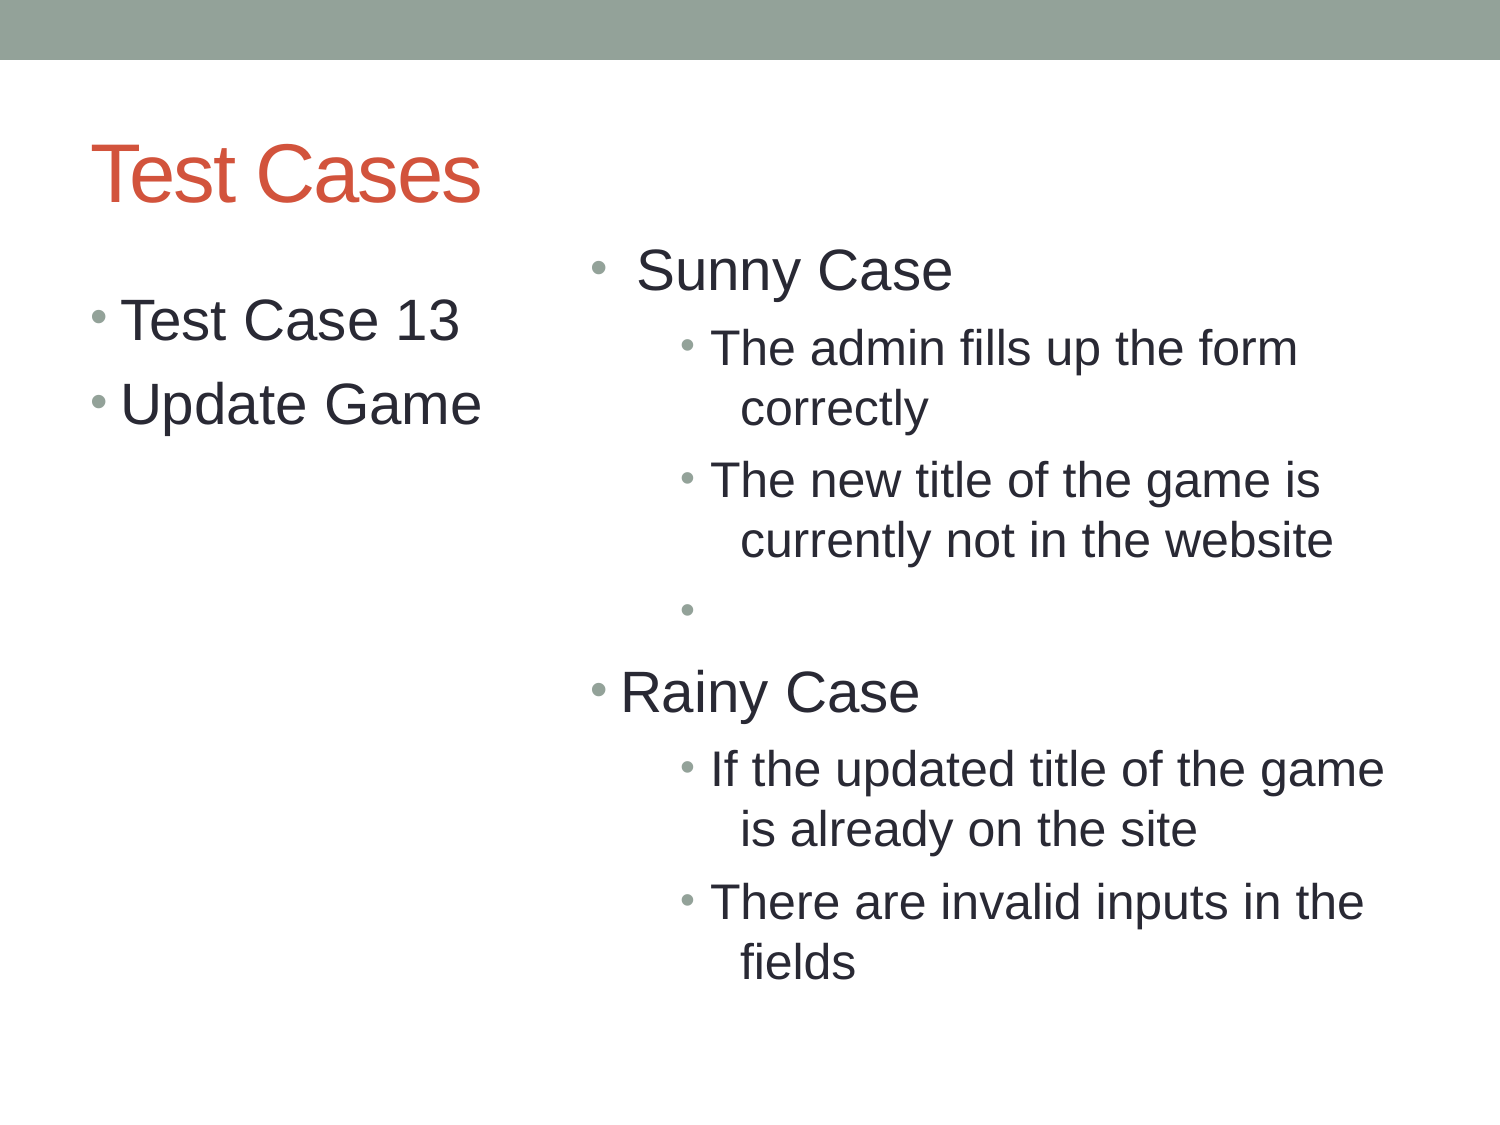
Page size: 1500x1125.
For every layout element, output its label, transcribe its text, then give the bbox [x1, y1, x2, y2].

list Test Case 13 Update Game [75, 274, 550, 1049]
title Test Cases [75, 87, 1426, 251]
list Sunny Case The admin fills up the form correctly The new title of the game is currently not in the website Rainy Case If the updated title of the game is already on the site There are invalid inputs in the fields [575, 224, 1426, 1125]
